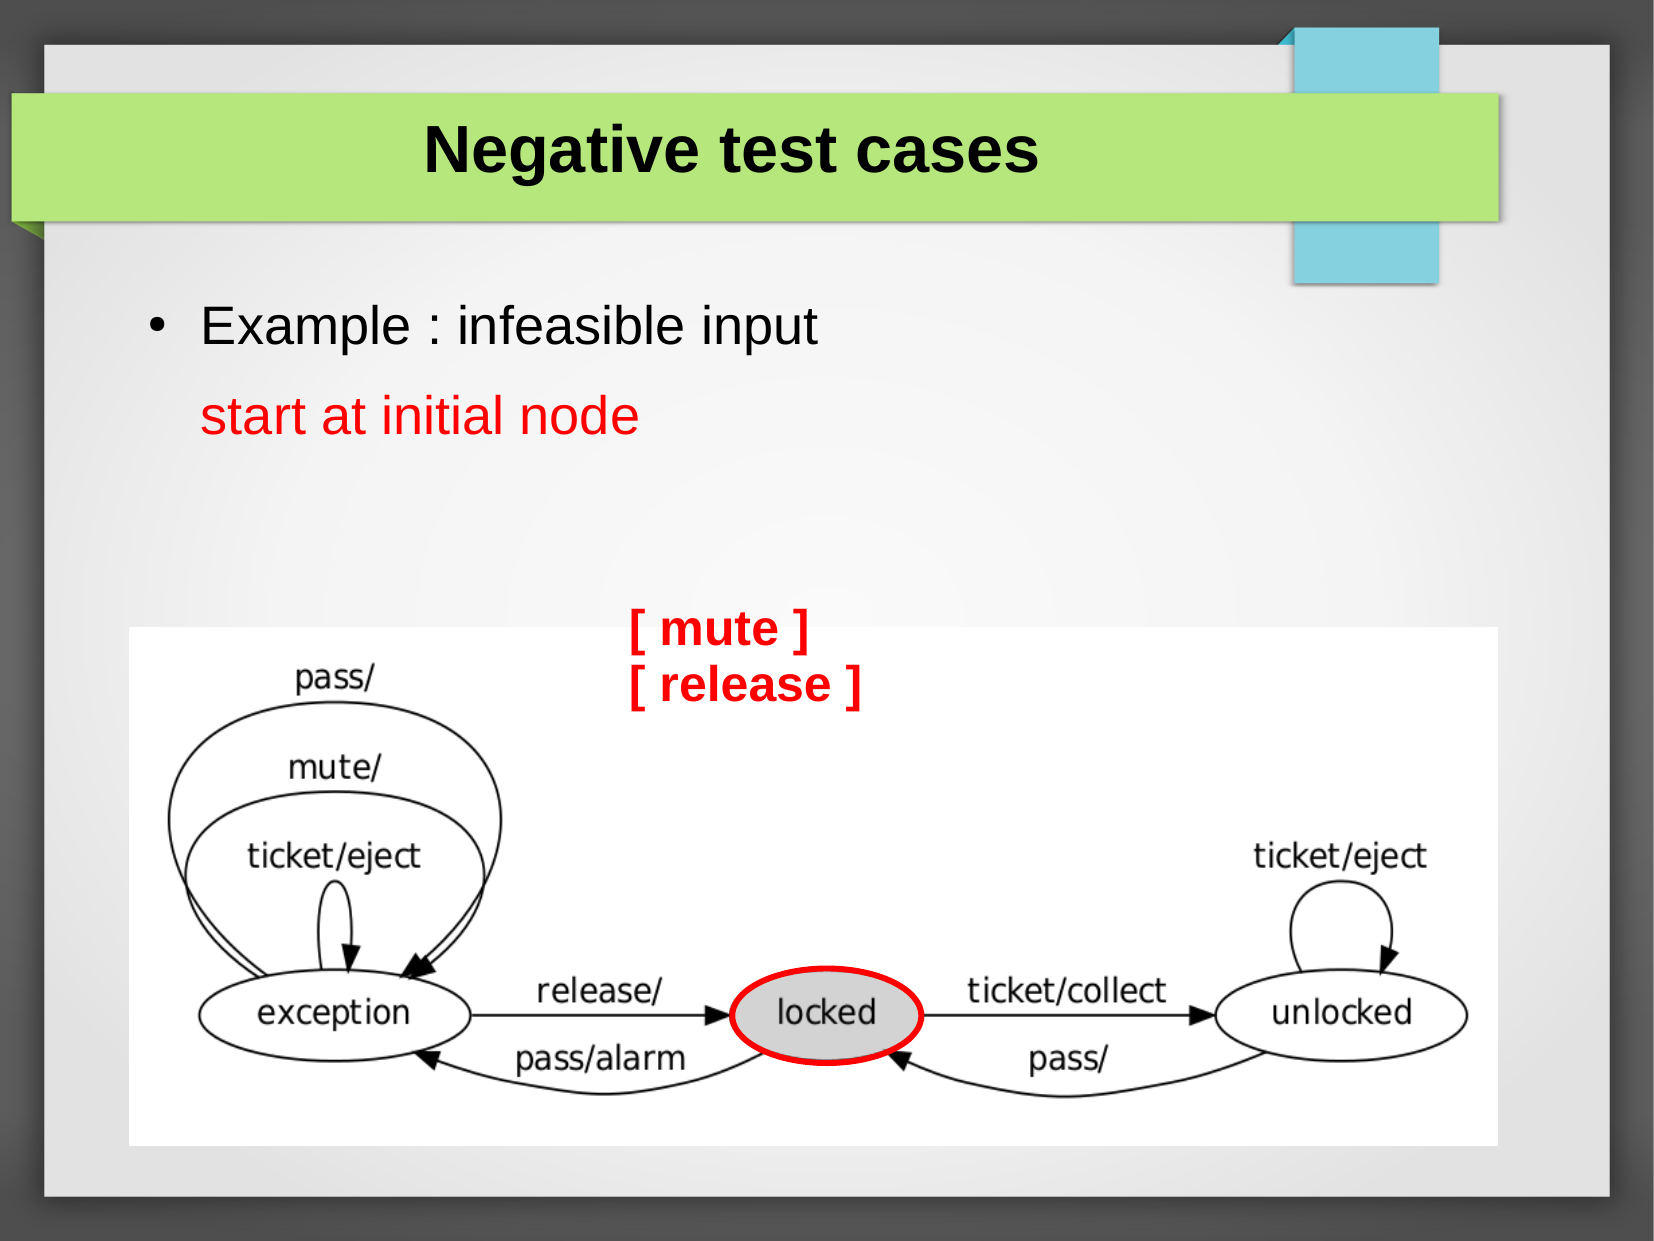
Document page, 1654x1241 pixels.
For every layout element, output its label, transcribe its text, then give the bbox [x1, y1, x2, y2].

text_box [ mute ] [ release ] [614, 592, 1312, 721]
picture [0, 0, 1654, 1241]
text_box Negative test cases [188, 111, 1276, 187]
list Example : infeasible input start at initial node [129, 295, 1489, 627]
